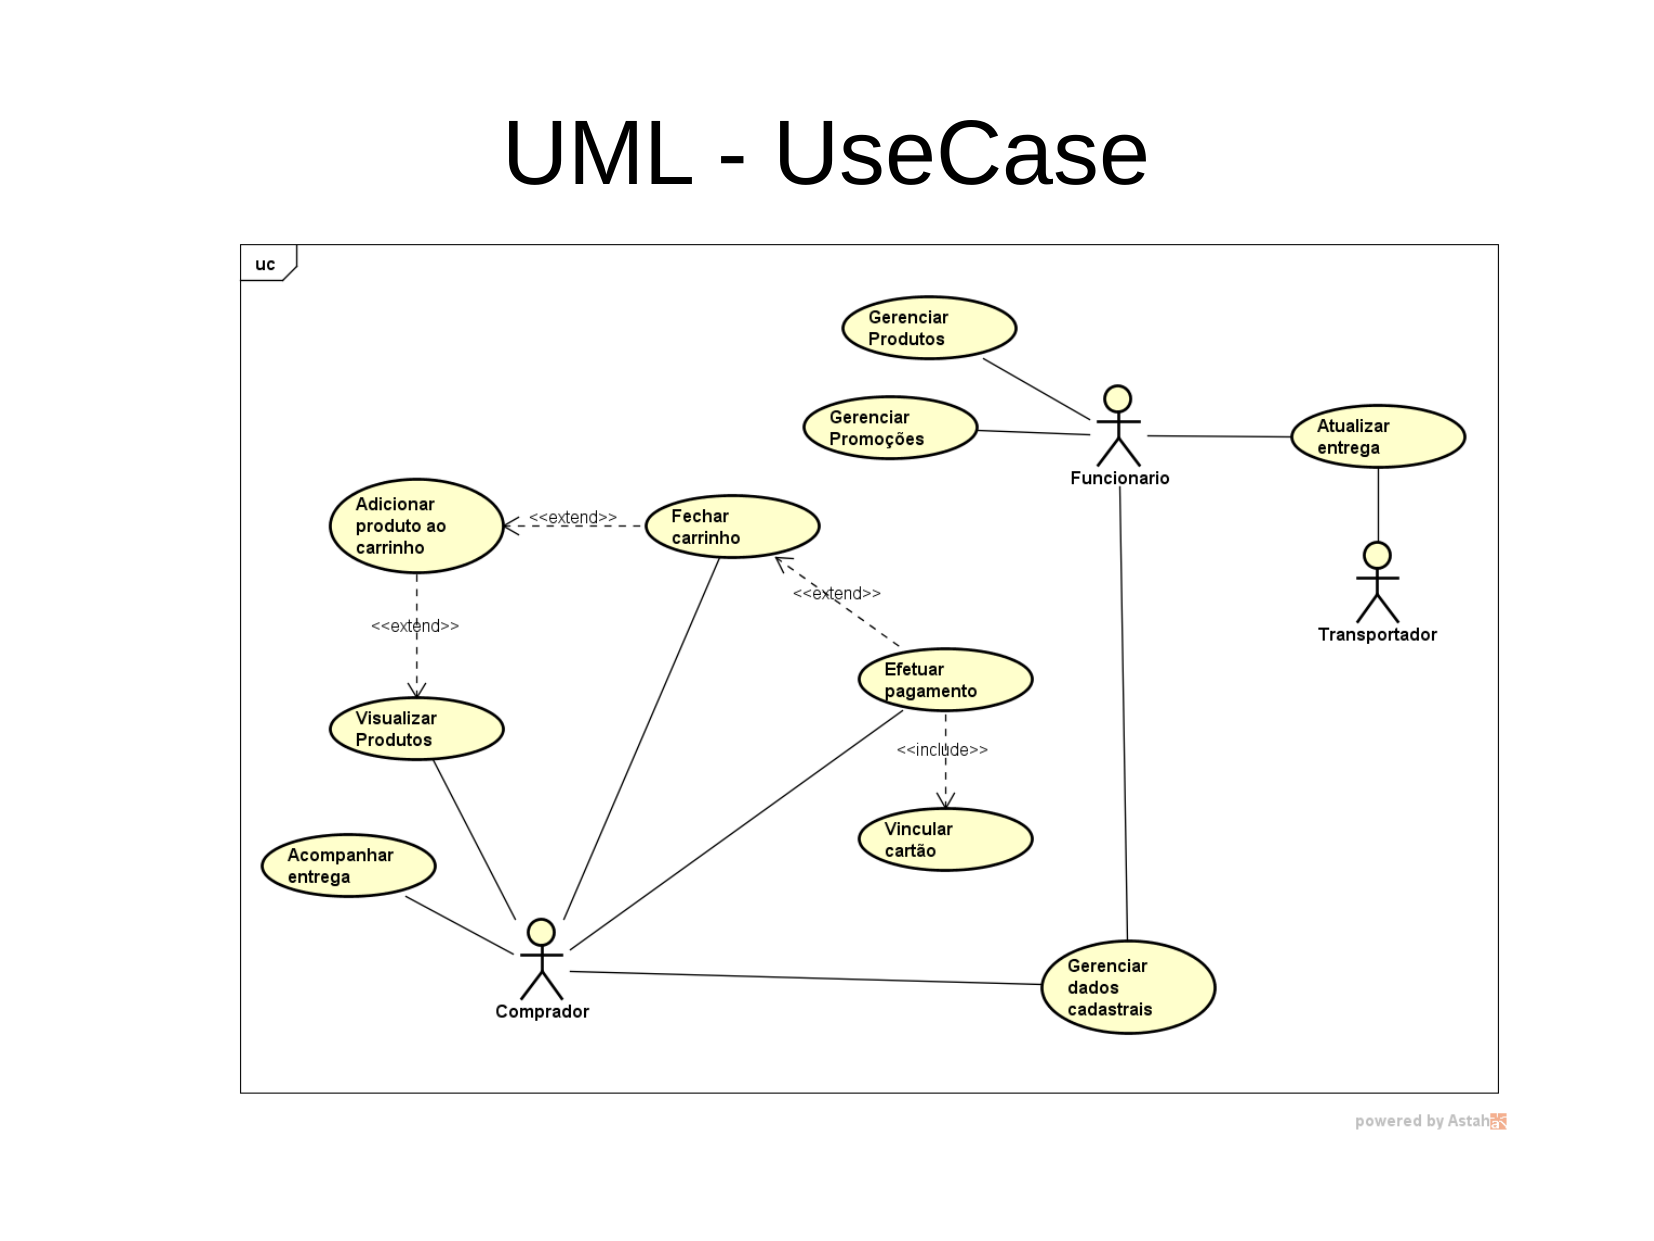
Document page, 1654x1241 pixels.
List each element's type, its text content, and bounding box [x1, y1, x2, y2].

picture [226, 230, 1512, 1135]
title UML - UseCase [82, 49, 1571, 257]
